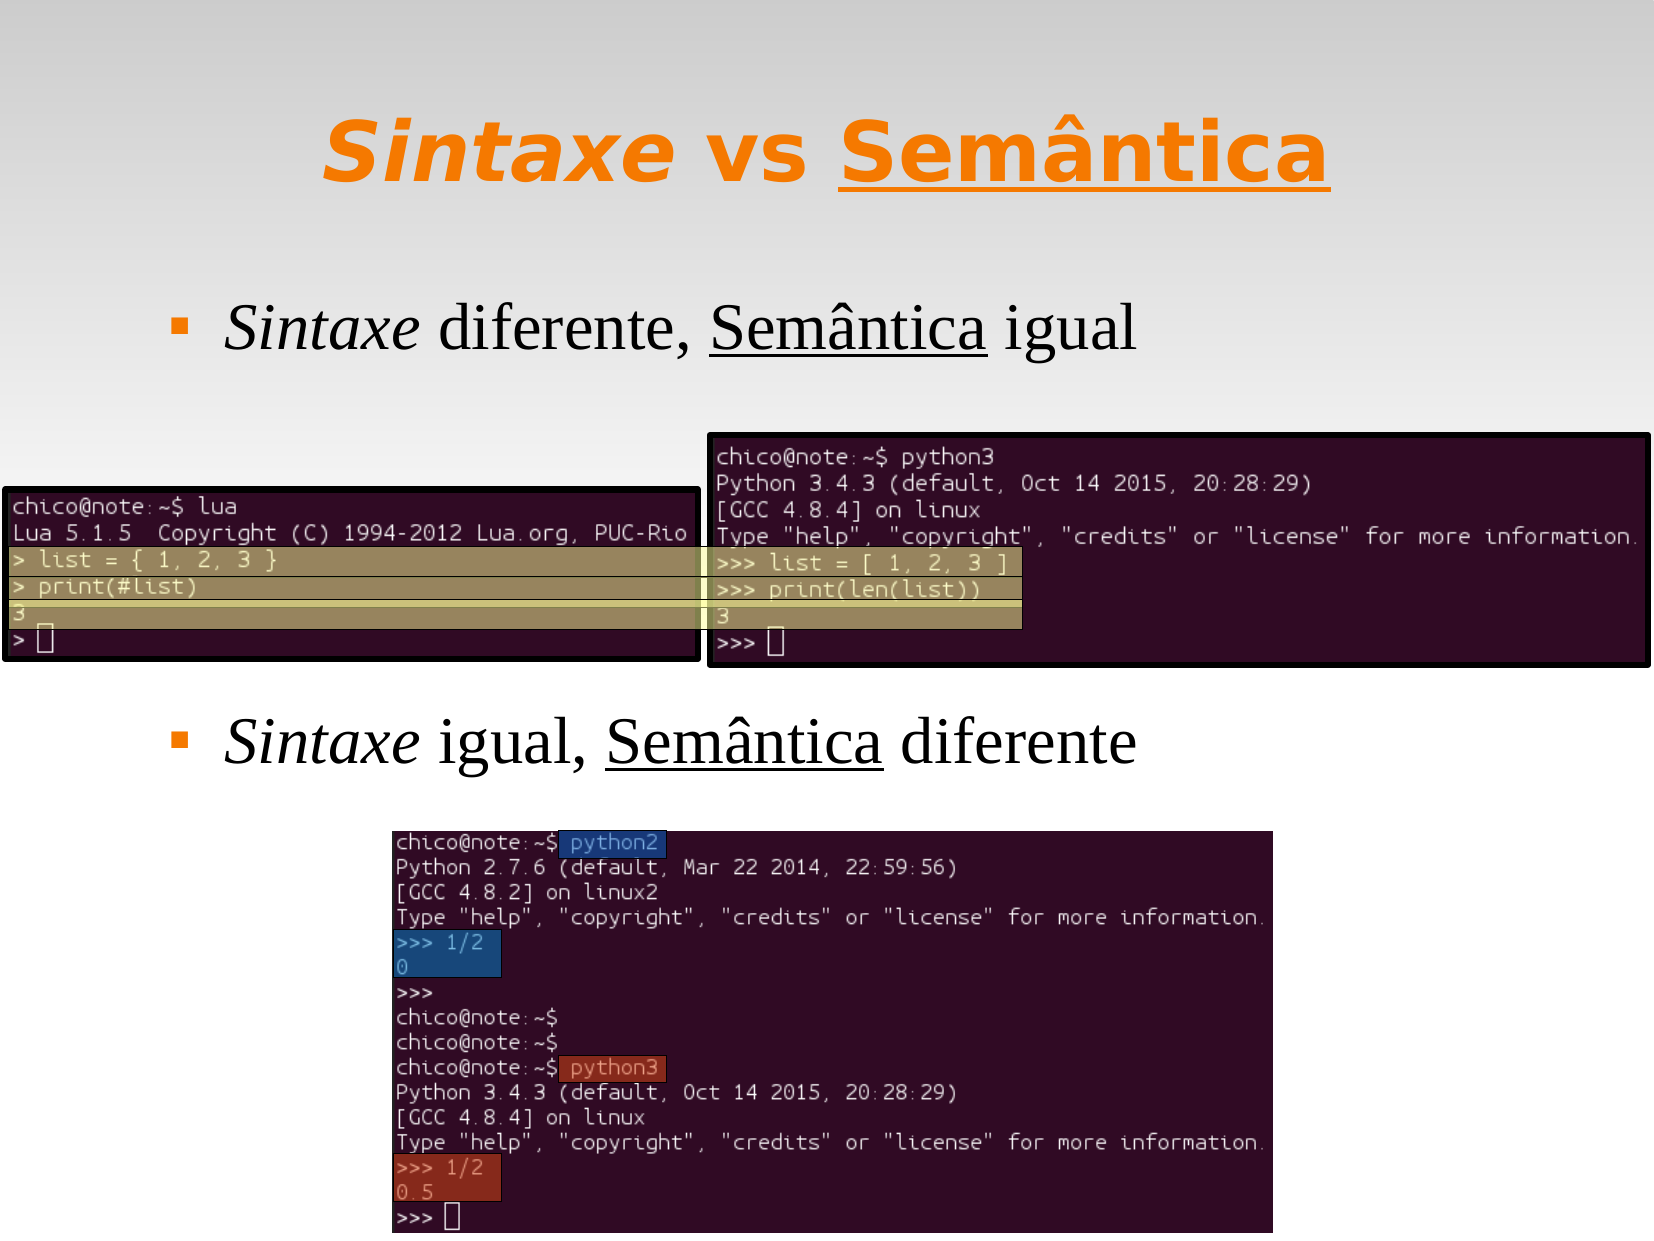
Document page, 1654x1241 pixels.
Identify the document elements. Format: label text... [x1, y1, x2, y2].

list Sintaxe diferente, Semântica igual Sintaxe igual, Semântica diferente [82, 630, 1571, 1109]
text_box [393, 1153, 502, 1202]
text_box [393, 929, 502, 978]
text_box [558, 830, 667, 859]
title Sintaxe vs Semântica [82, 49, 1571, 257]
list Sintaxe diferente, Semântica igual Sintaxe igual, Semântica diferente [82, 290, 1571, 546]
text_box [8, 546, 1023, 630]
text_box [558, 1055, 667, 1083]
picture [712, 438, 1645, 662]
picture [392, 830, 1274, 1233]
picture [8, 630, 695, 656]
picture [8, 492, 695, 546]
